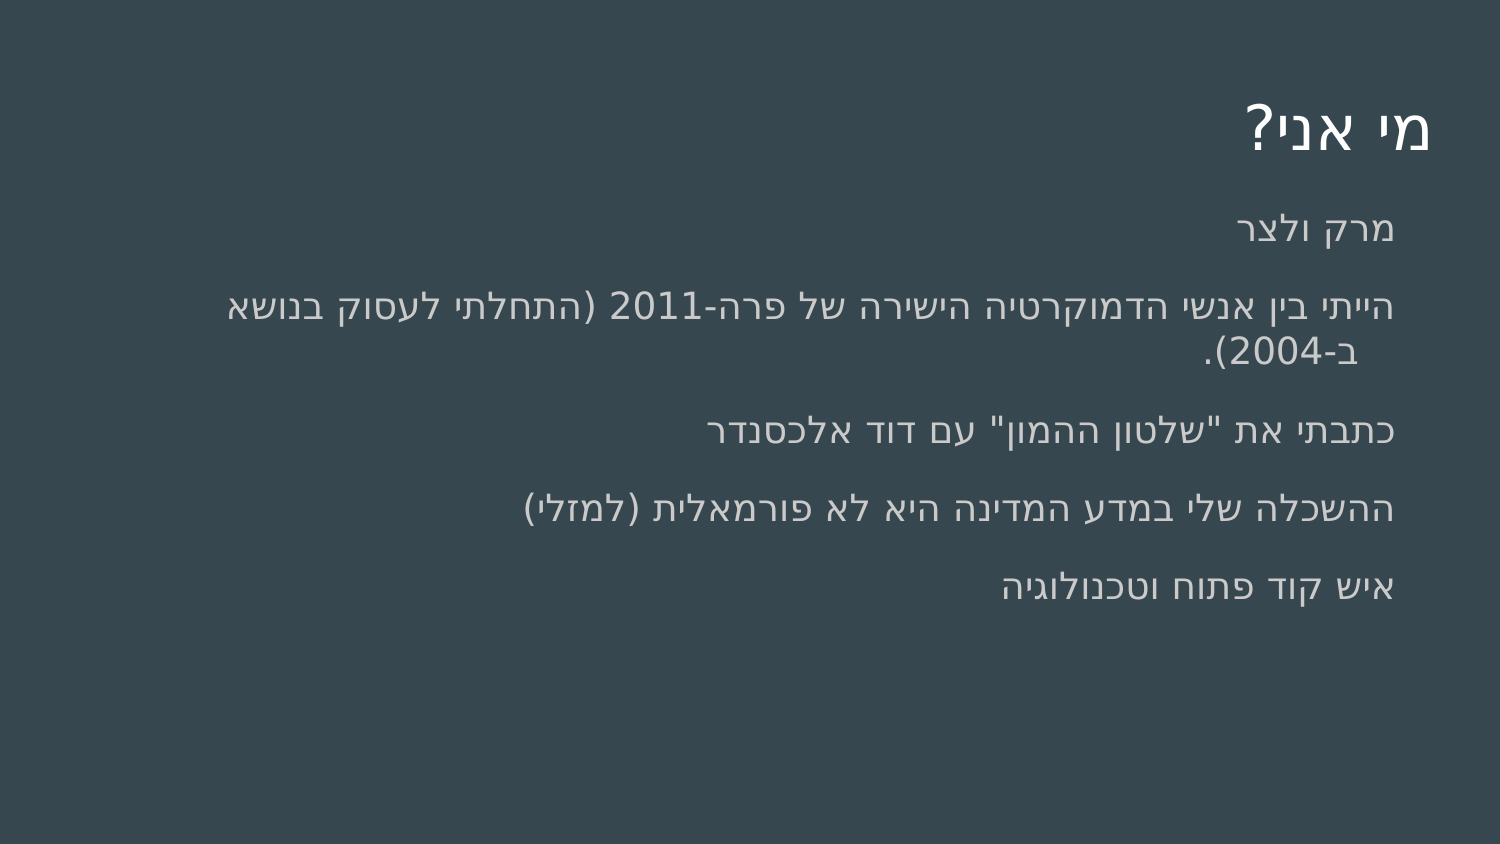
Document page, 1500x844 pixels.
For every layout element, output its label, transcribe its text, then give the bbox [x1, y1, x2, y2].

list מרק ולצר הייתי בין אנשי הדמוקרטיה הישירה של פרה-2011 (התחלתי לעסוק בנושא ב-2004). כתבתי את "שלטון ההמון" עם דוד אלכסנדר ההשכלה שלי במדע המדינה היא לא פורמאלית (למזלי) איש קוד פתוח וטכנולוגיה [51, 189, 1449, 750]
title מי אני? [51, 72, 1449, 167]
